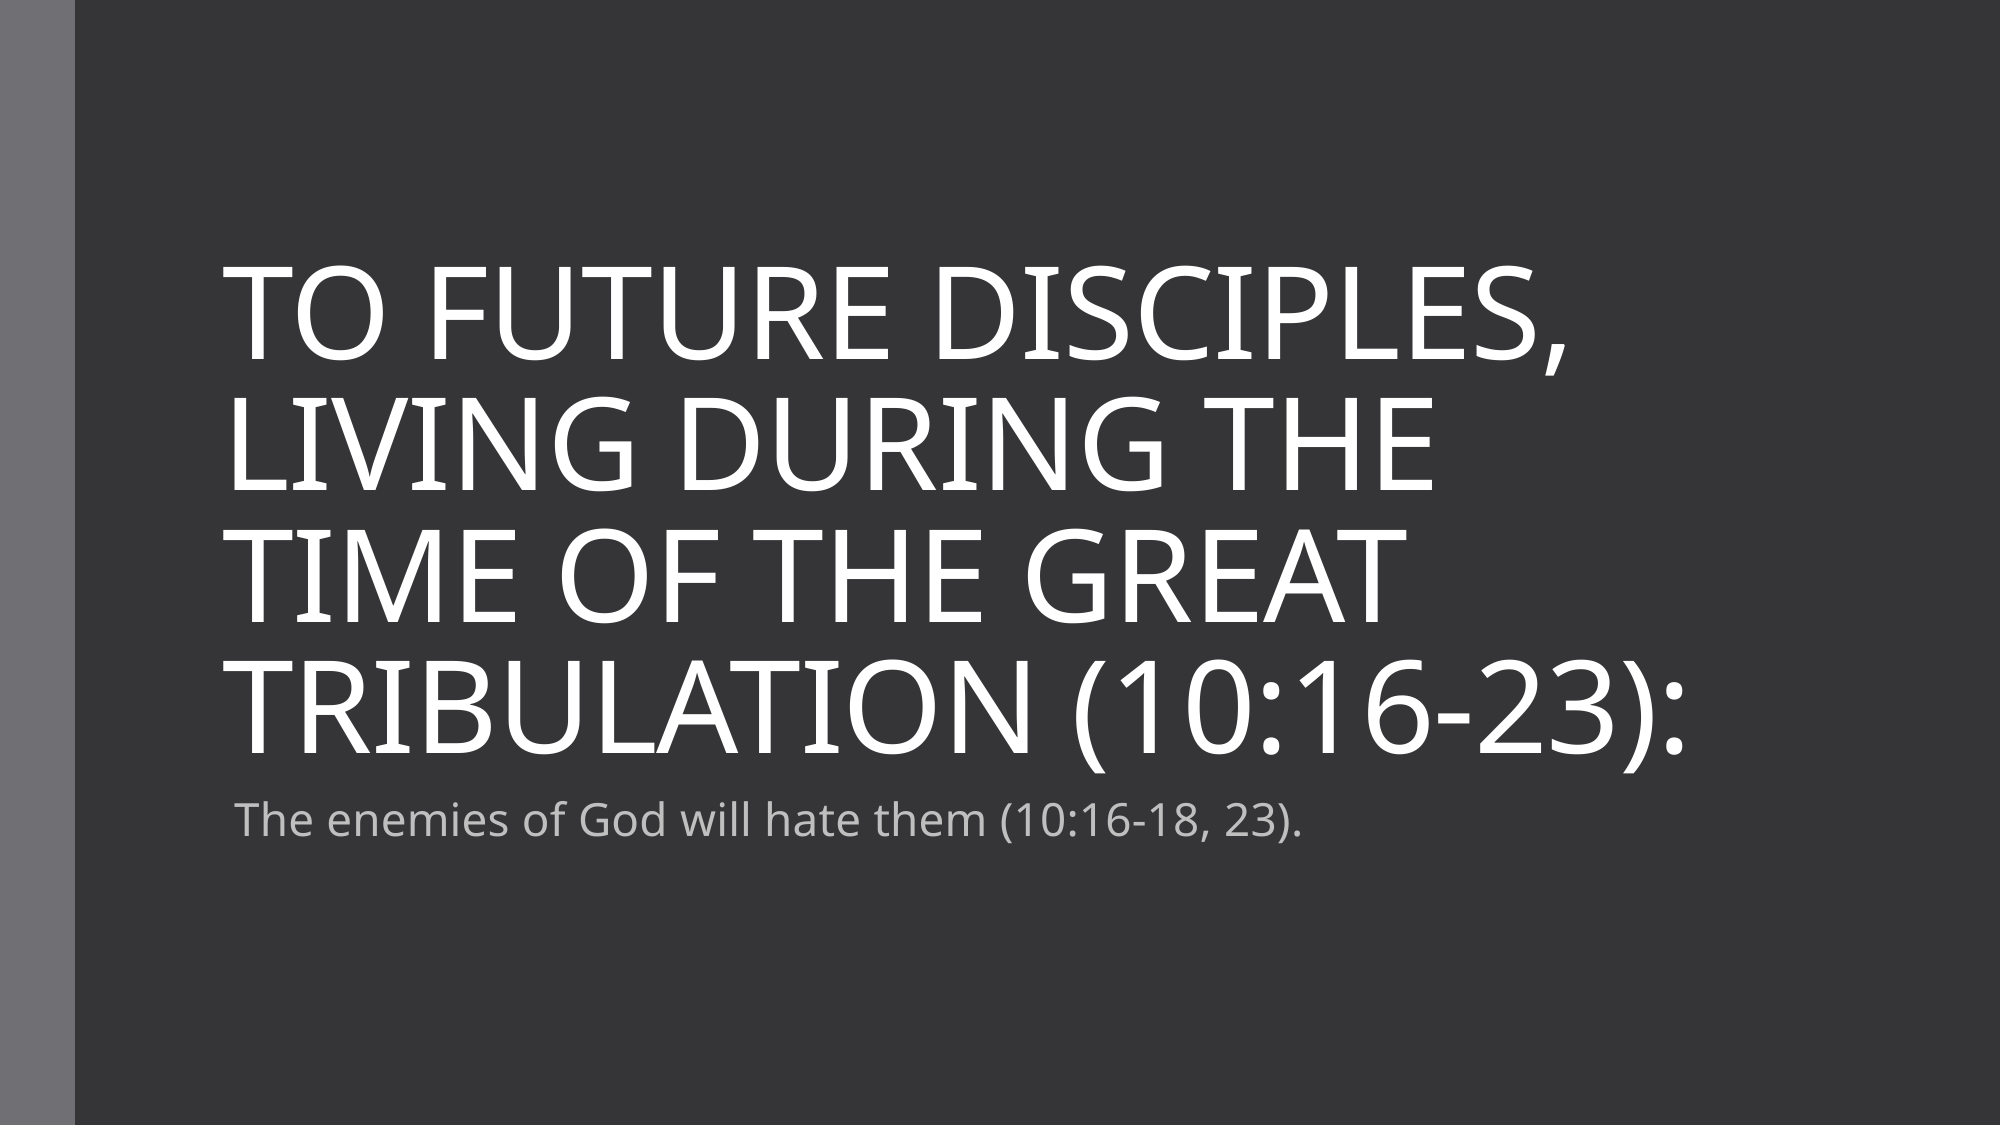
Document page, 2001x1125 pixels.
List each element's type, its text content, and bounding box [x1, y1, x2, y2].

title TO FUTURE DISCIPLES, LIVING DURING THE TIME OF THE GREAT TRIBULATION (10:16-23): [206, 124, 1752, 787]
subtitle The enemies of God will hate them (10:16-18, 23). [206, 787, 1752, 1066]
